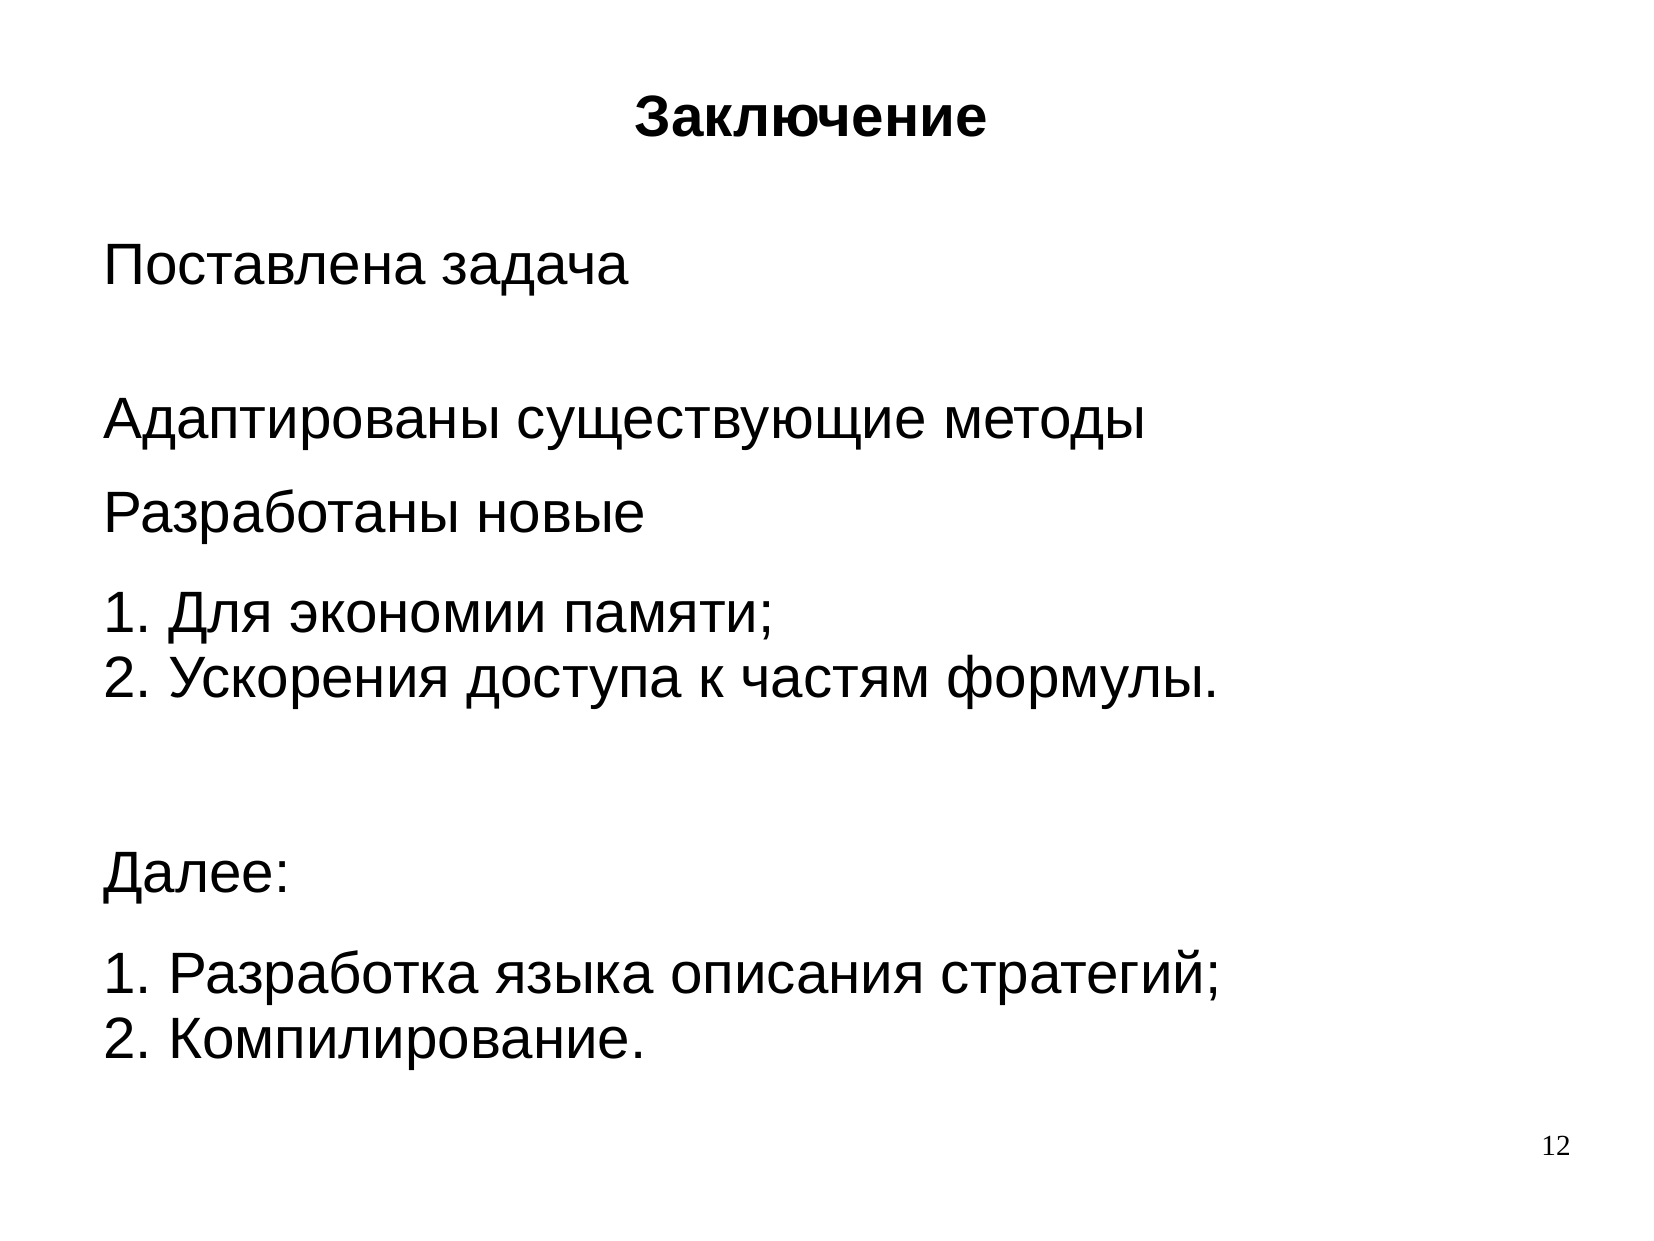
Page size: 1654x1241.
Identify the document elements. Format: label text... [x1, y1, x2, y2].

text_box 1. Для экономии памяти; 2. Ускорения доступа к частям формулы. [88, 572, 1237, 718]
text_box Заключение [620, 76, 1003, 157]
text_box Далее: [88, 832, 306, 913]
text_box Поставлена задача [88, 224, 645, 305]
text_box Адаптированы существующие методы [88, 377, 1179, 458]
text_box Разработаны новые [88, 472, 679, 553]
text_box 1. Разработка языка описания стратегий; 2. Компилирование. [88, 933, 1238, 1078]
